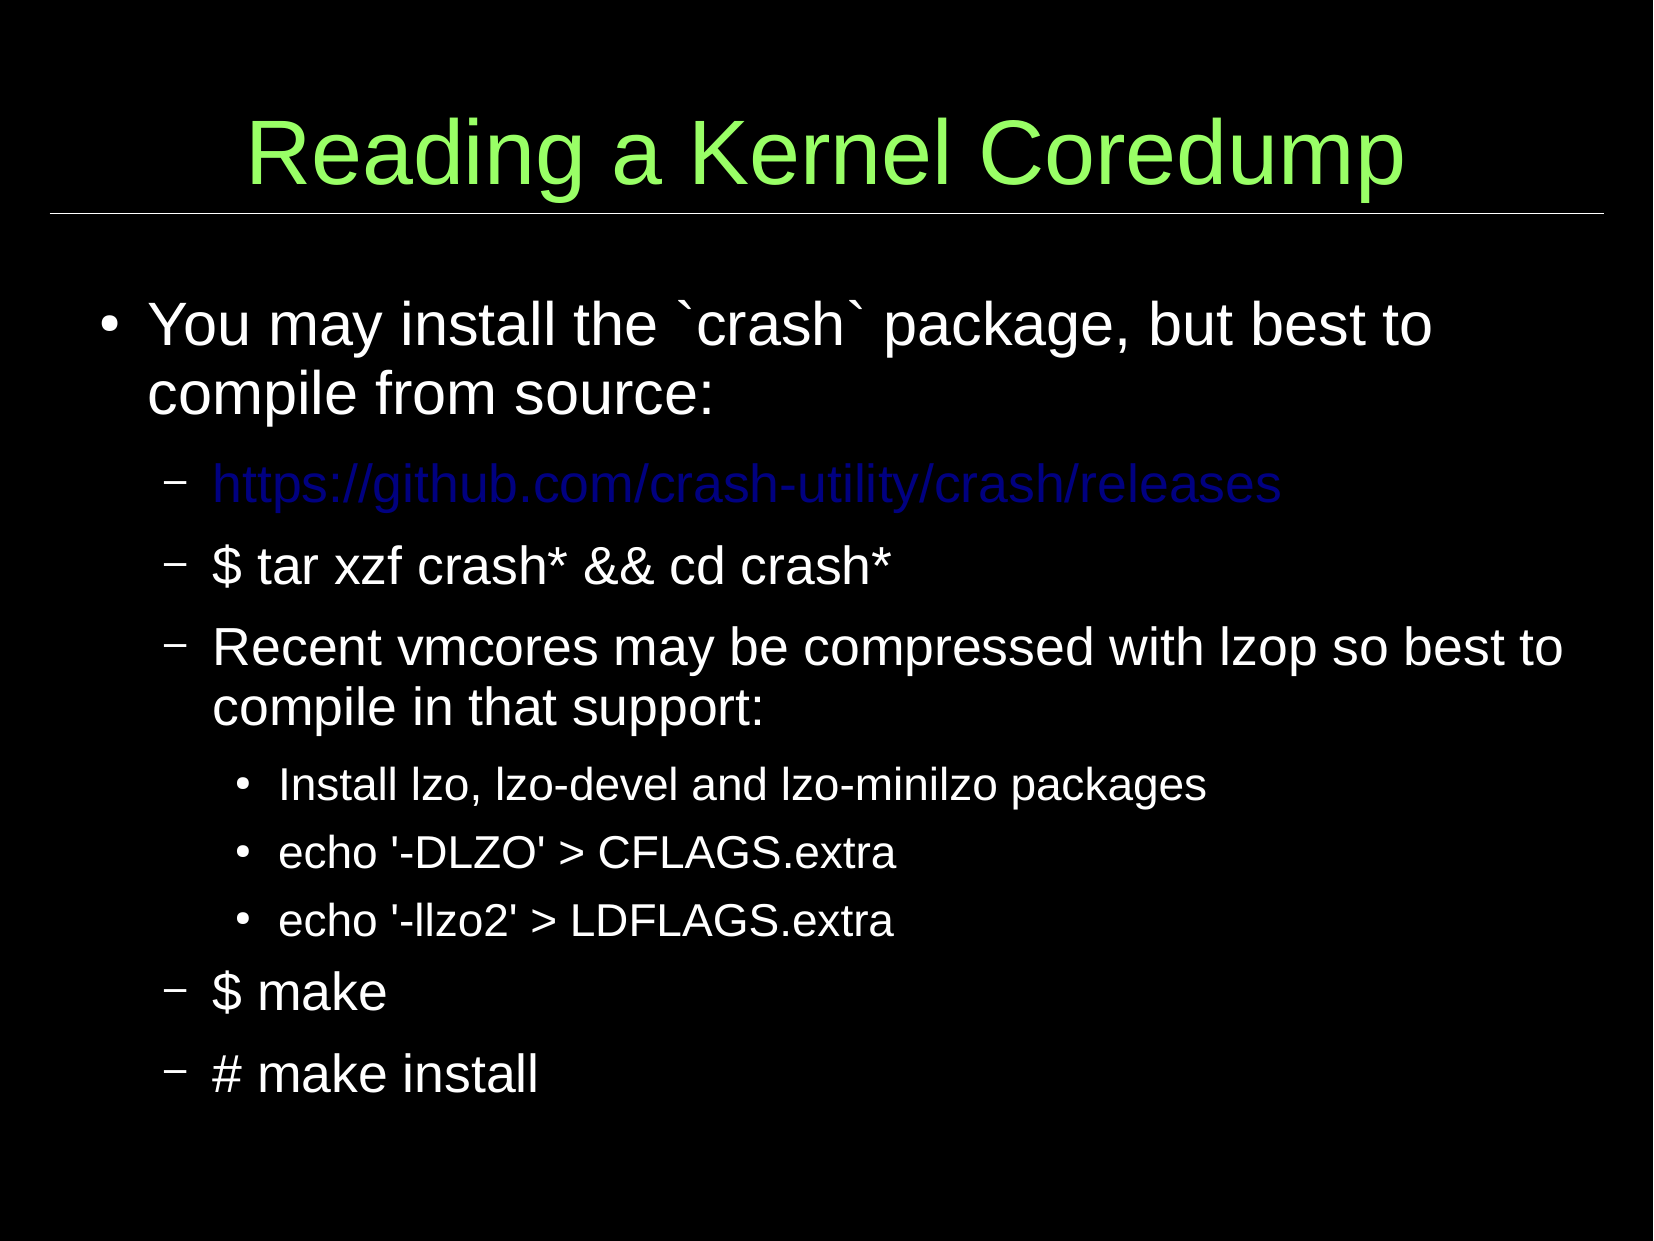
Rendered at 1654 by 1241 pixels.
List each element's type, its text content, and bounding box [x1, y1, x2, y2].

title Reading a Kernel Coredump [82, 49, 1571, 257]
list You may install the `crash` package, but best to compile from source: https://github.com/crash-utility/crash/releases $ tar xzf crash* && cd crash* Recent vmcores may be compressed with lzop so best to compile in that support: Install lzo, lzo-devel and lzo-minilzo packages echo '-DLZO' > CFLAGS.extra echo '-llzo2' > LDFLAGS.extra $ make # make install [82, 290, 1571, 1111]
